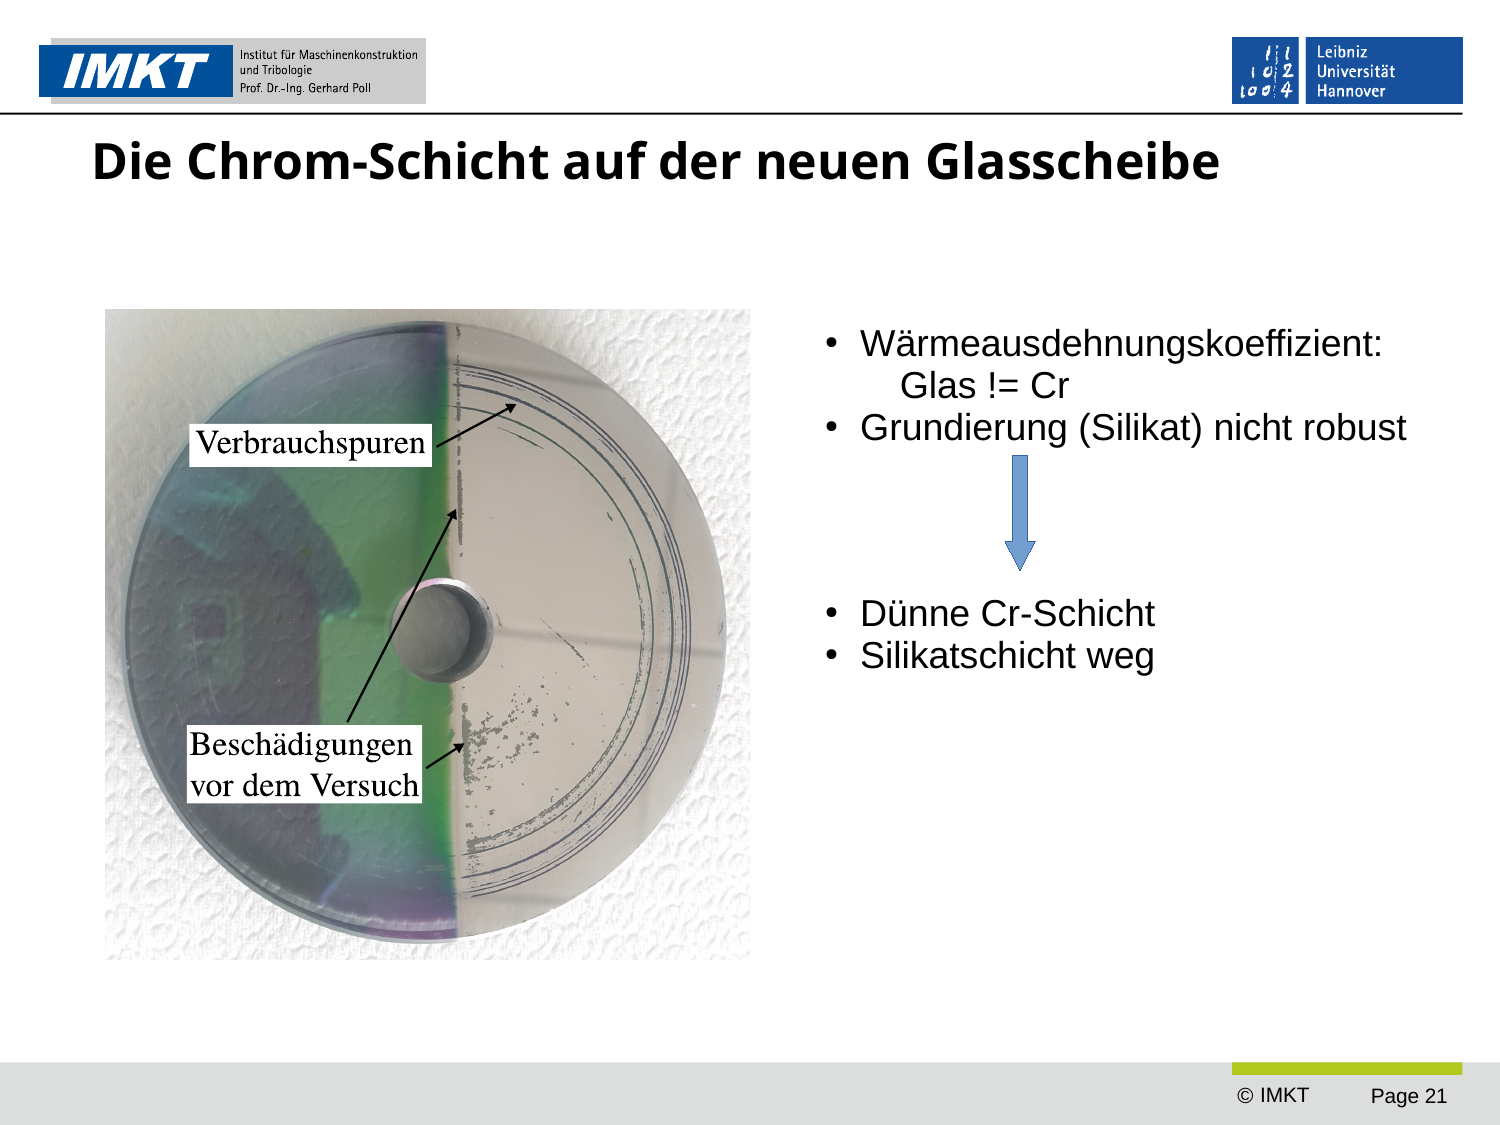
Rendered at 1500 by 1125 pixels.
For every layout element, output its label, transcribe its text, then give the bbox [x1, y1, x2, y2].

text_box Dünne Cr-Schicht Silikatschicht weg [810, 585, 1171, 684]
picture [1232, 37, 1463, 104]
text_box [1005, 455, 1036, 571]
text_box Wärmeausdehnungskoeffizient: Glas != Cr Grundierung (Silikat) nicht robust [810, 314, 1423, 456]
title Die Chrom-Schicht auf der neuen Glasscheibe [76, 122, 1427, 180]
picture [105, 309, 751, 961]
